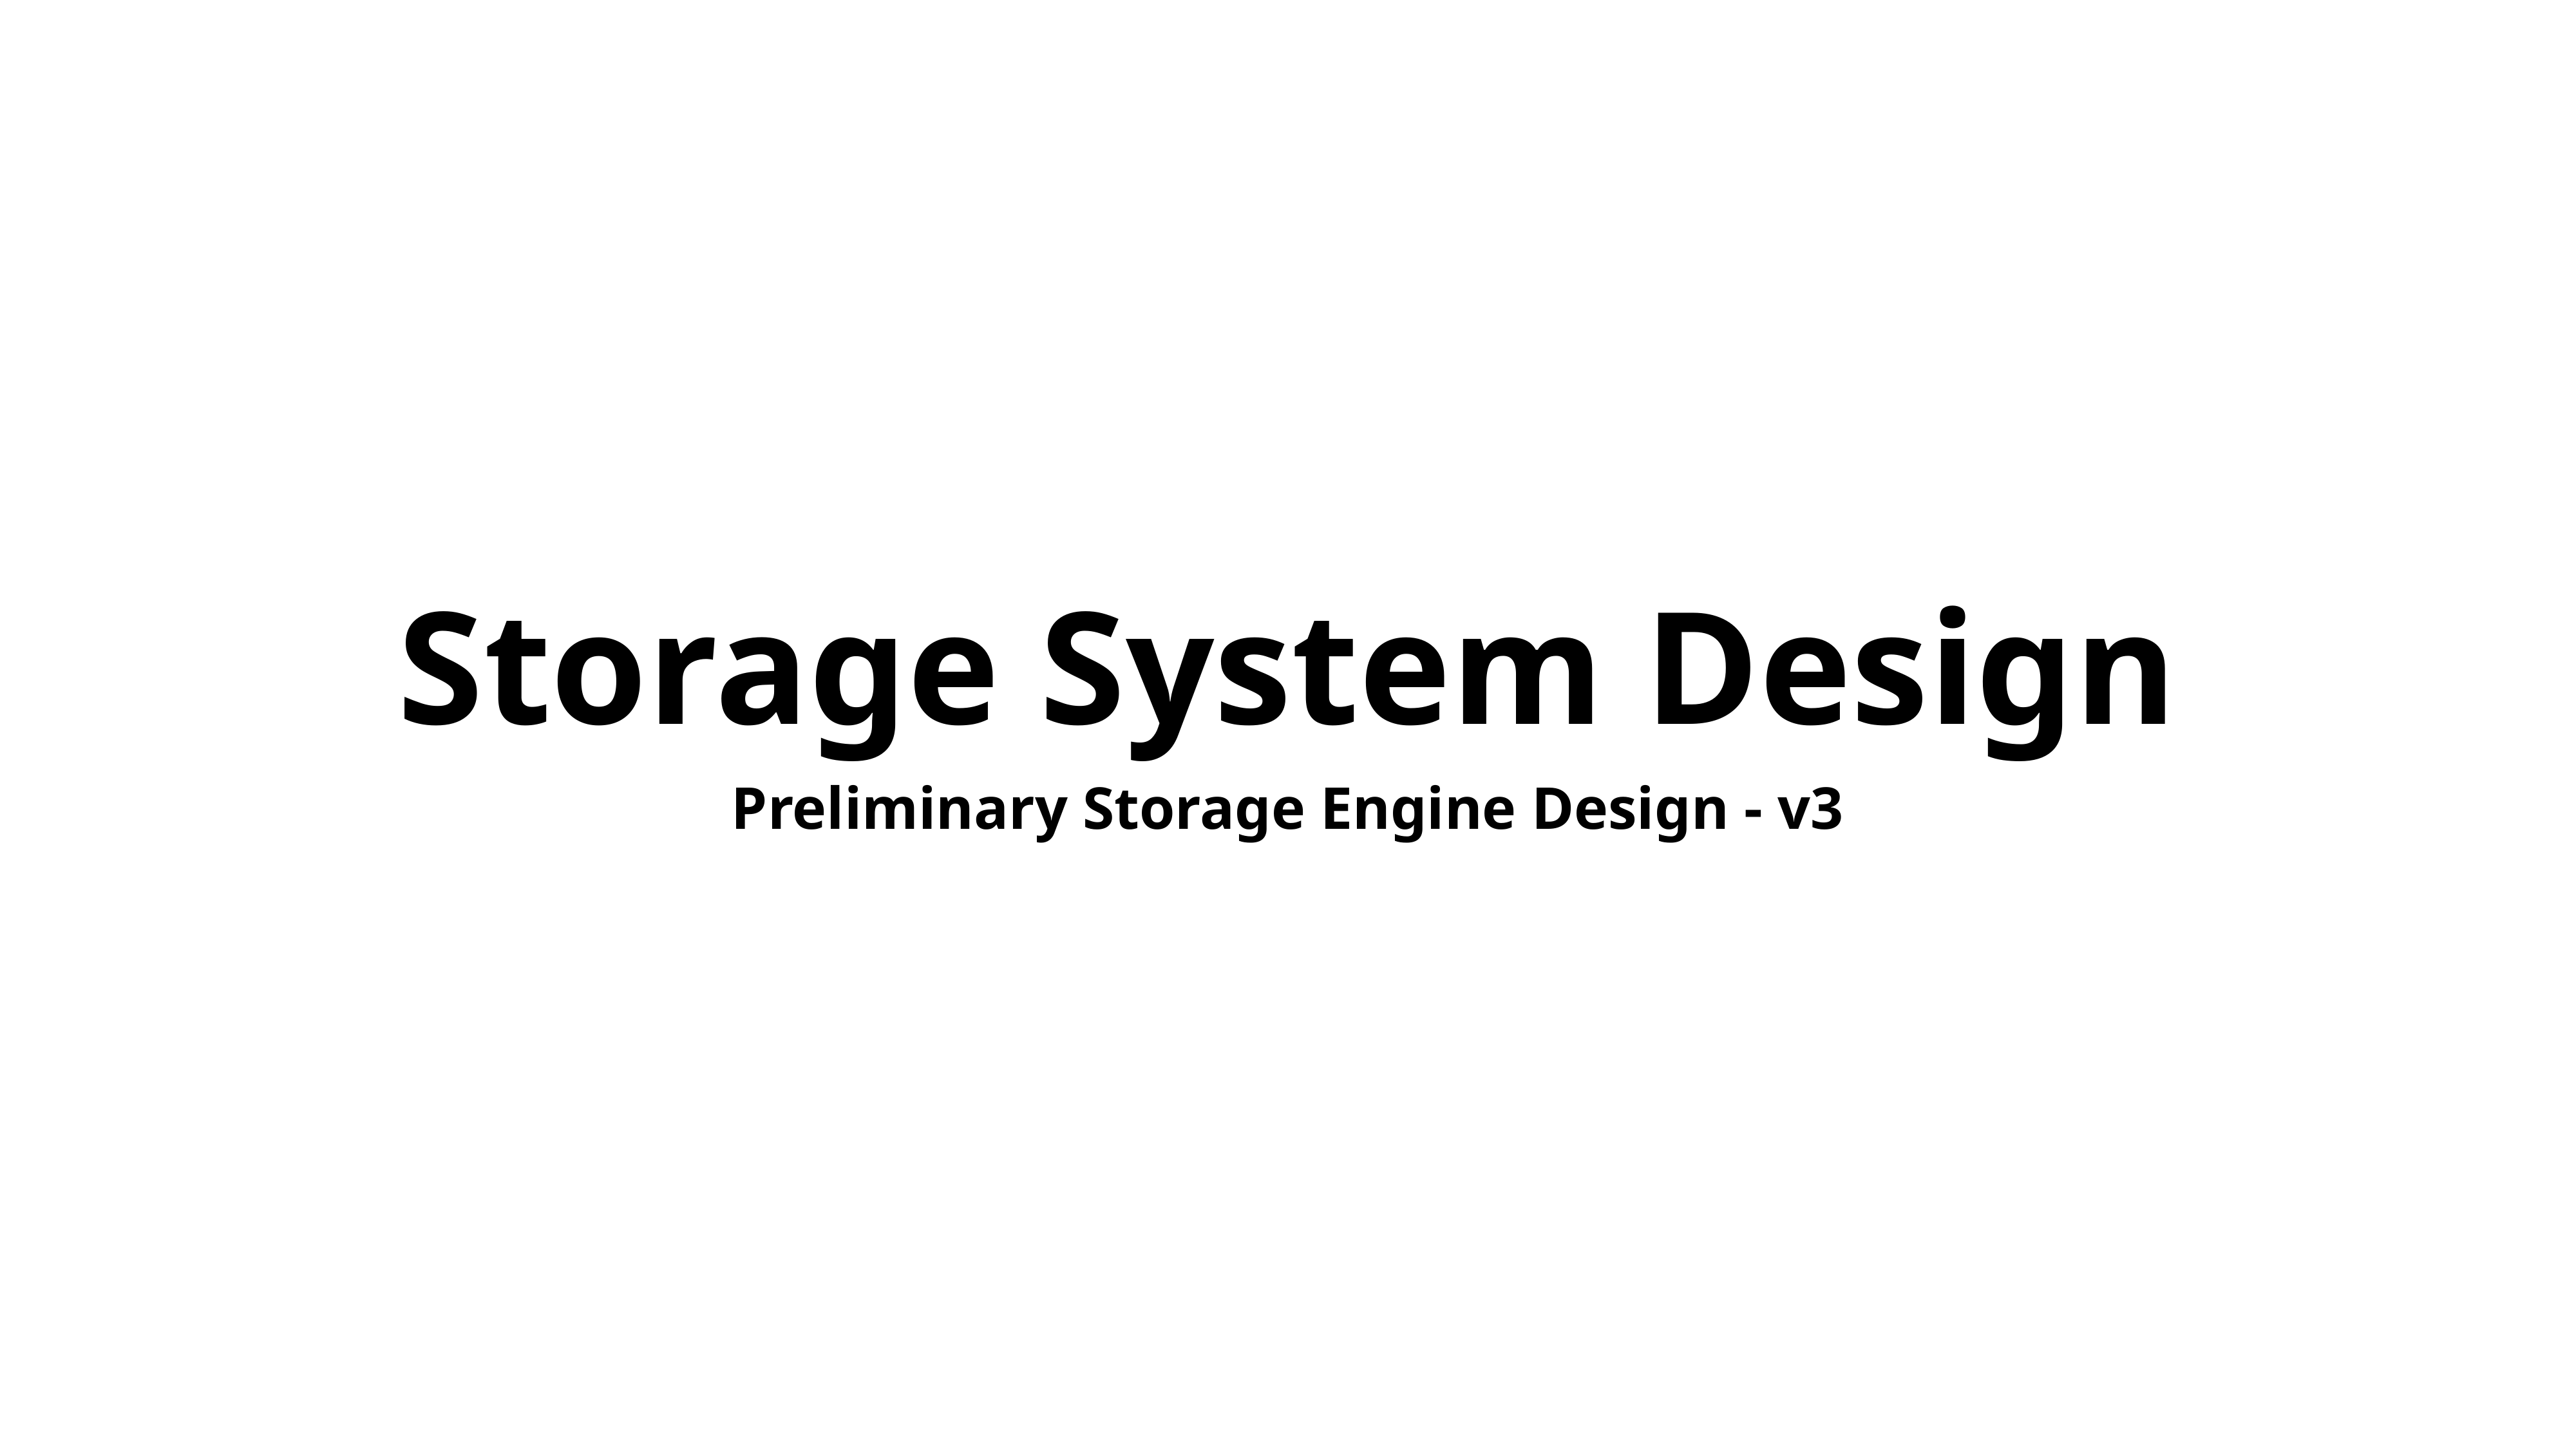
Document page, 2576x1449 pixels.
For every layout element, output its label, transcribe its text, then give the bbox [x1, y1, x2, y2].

text_box Preliminary Storage Engine Design - v3 [127, 762, 2448, 965]
text_box Storage System Design [127, 272, 2449, 763]
